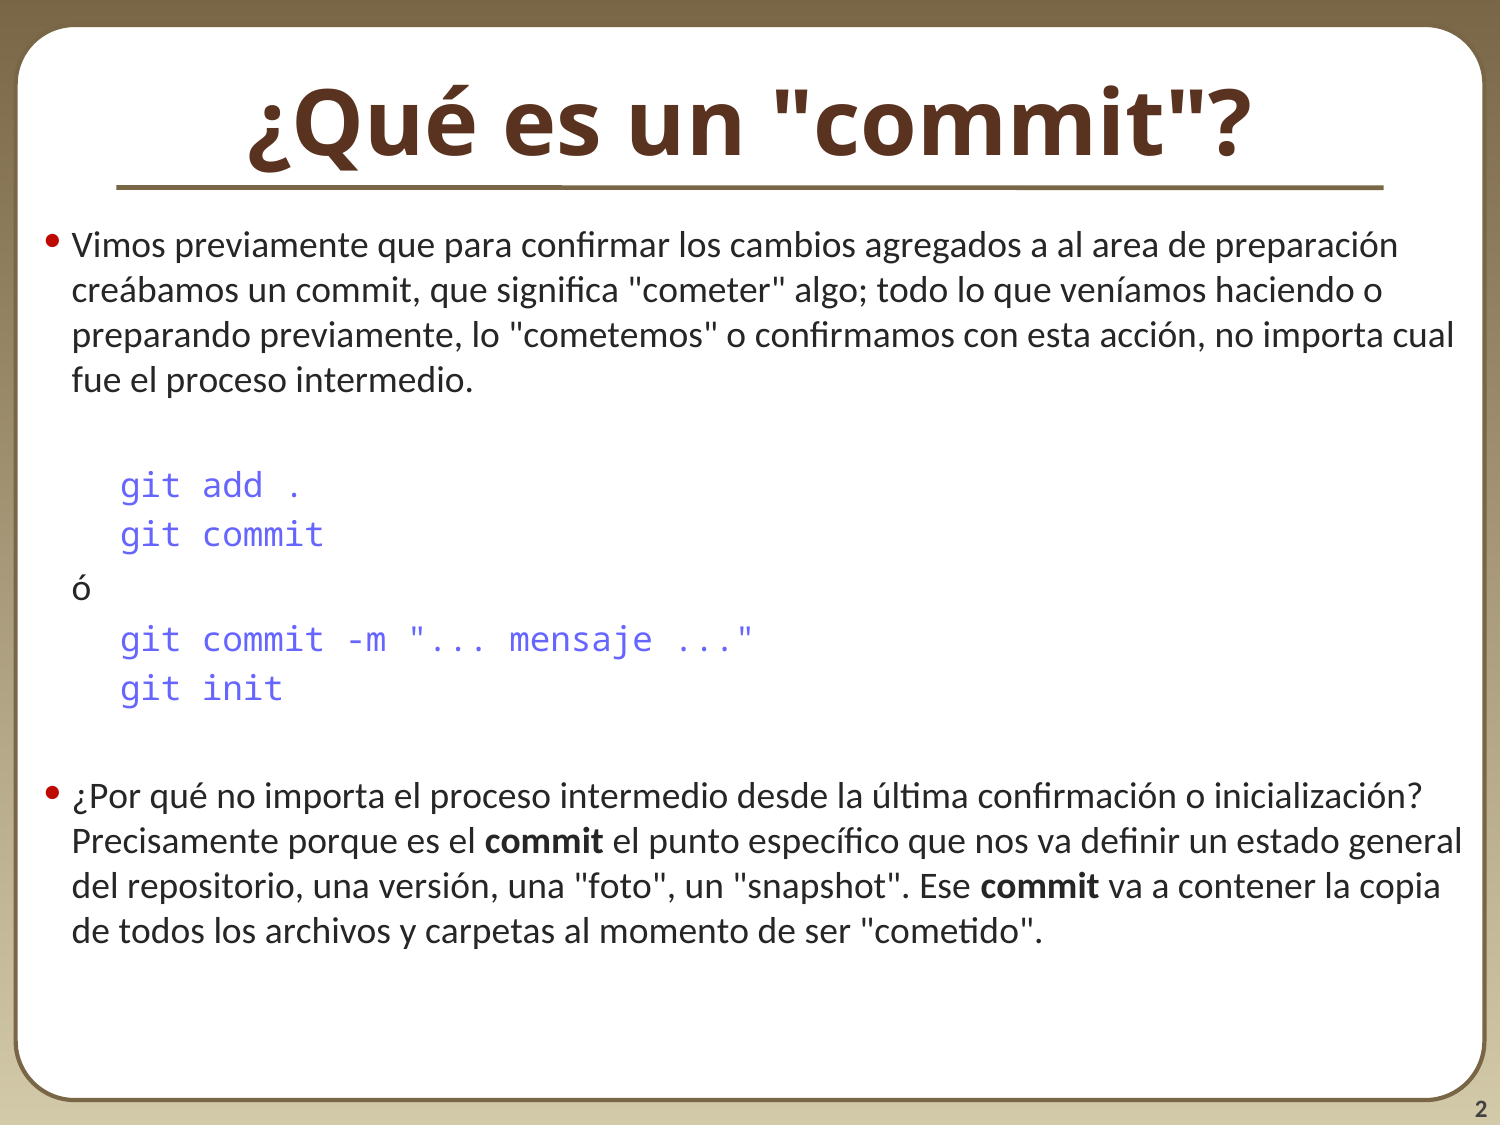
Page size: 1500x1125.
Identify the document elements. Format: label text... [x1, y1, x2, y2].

list Vimos previamente que para confirmar los cambios agregados a al area de preparación creábamos un commit, que significa "cometer" algo; todo lo que veníamos haciendo o preparando previamente, lo "cometemos" o confirmamos con esta acción, no importa cual fue el proceso intermedio. git add . git commit ó git commit -m "... mensaje ..." git init ¿Por qué no importa el proceso intermedio desde la última confirmación o inicialización? Precisamente porque es el commit el punto específico que nos va definir un estado general del repositorio, una versión, una "foto", un "snapshot". Ese commit va a contener la copia de todos los archivos y carpetas al momento de ser "cometido". [0, 212, 1500, 963]
title ¿Qué es un "commit"? [0, 24, 1500, 212]
